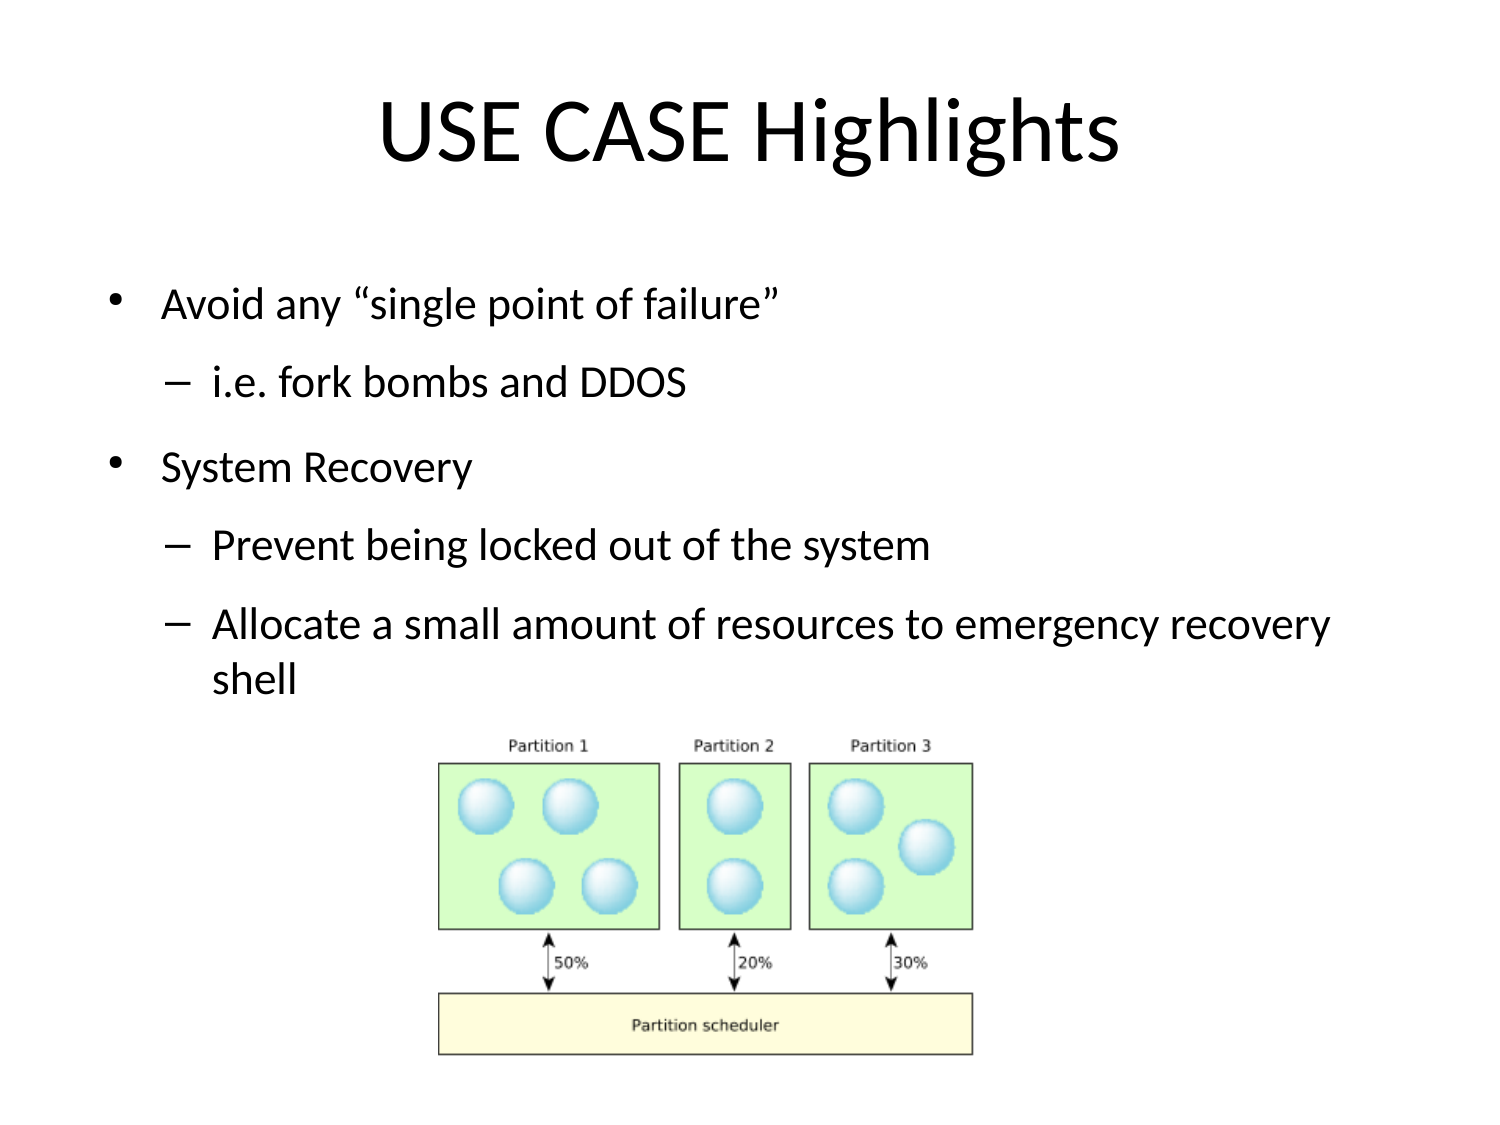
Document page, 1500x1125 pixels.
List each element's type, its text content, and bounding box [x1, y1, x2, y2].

picture [438, 738, 975, 1057]
title USE CASE Highlights [75, 45, 1425, 233]
list Avoid any “single point of failure” i.e. fork bombs and DDOS System Recovery Prevent being locked out of the system Allocate a small amount of resources to emergency recovery shell [75, 265, 1426, 1009]
